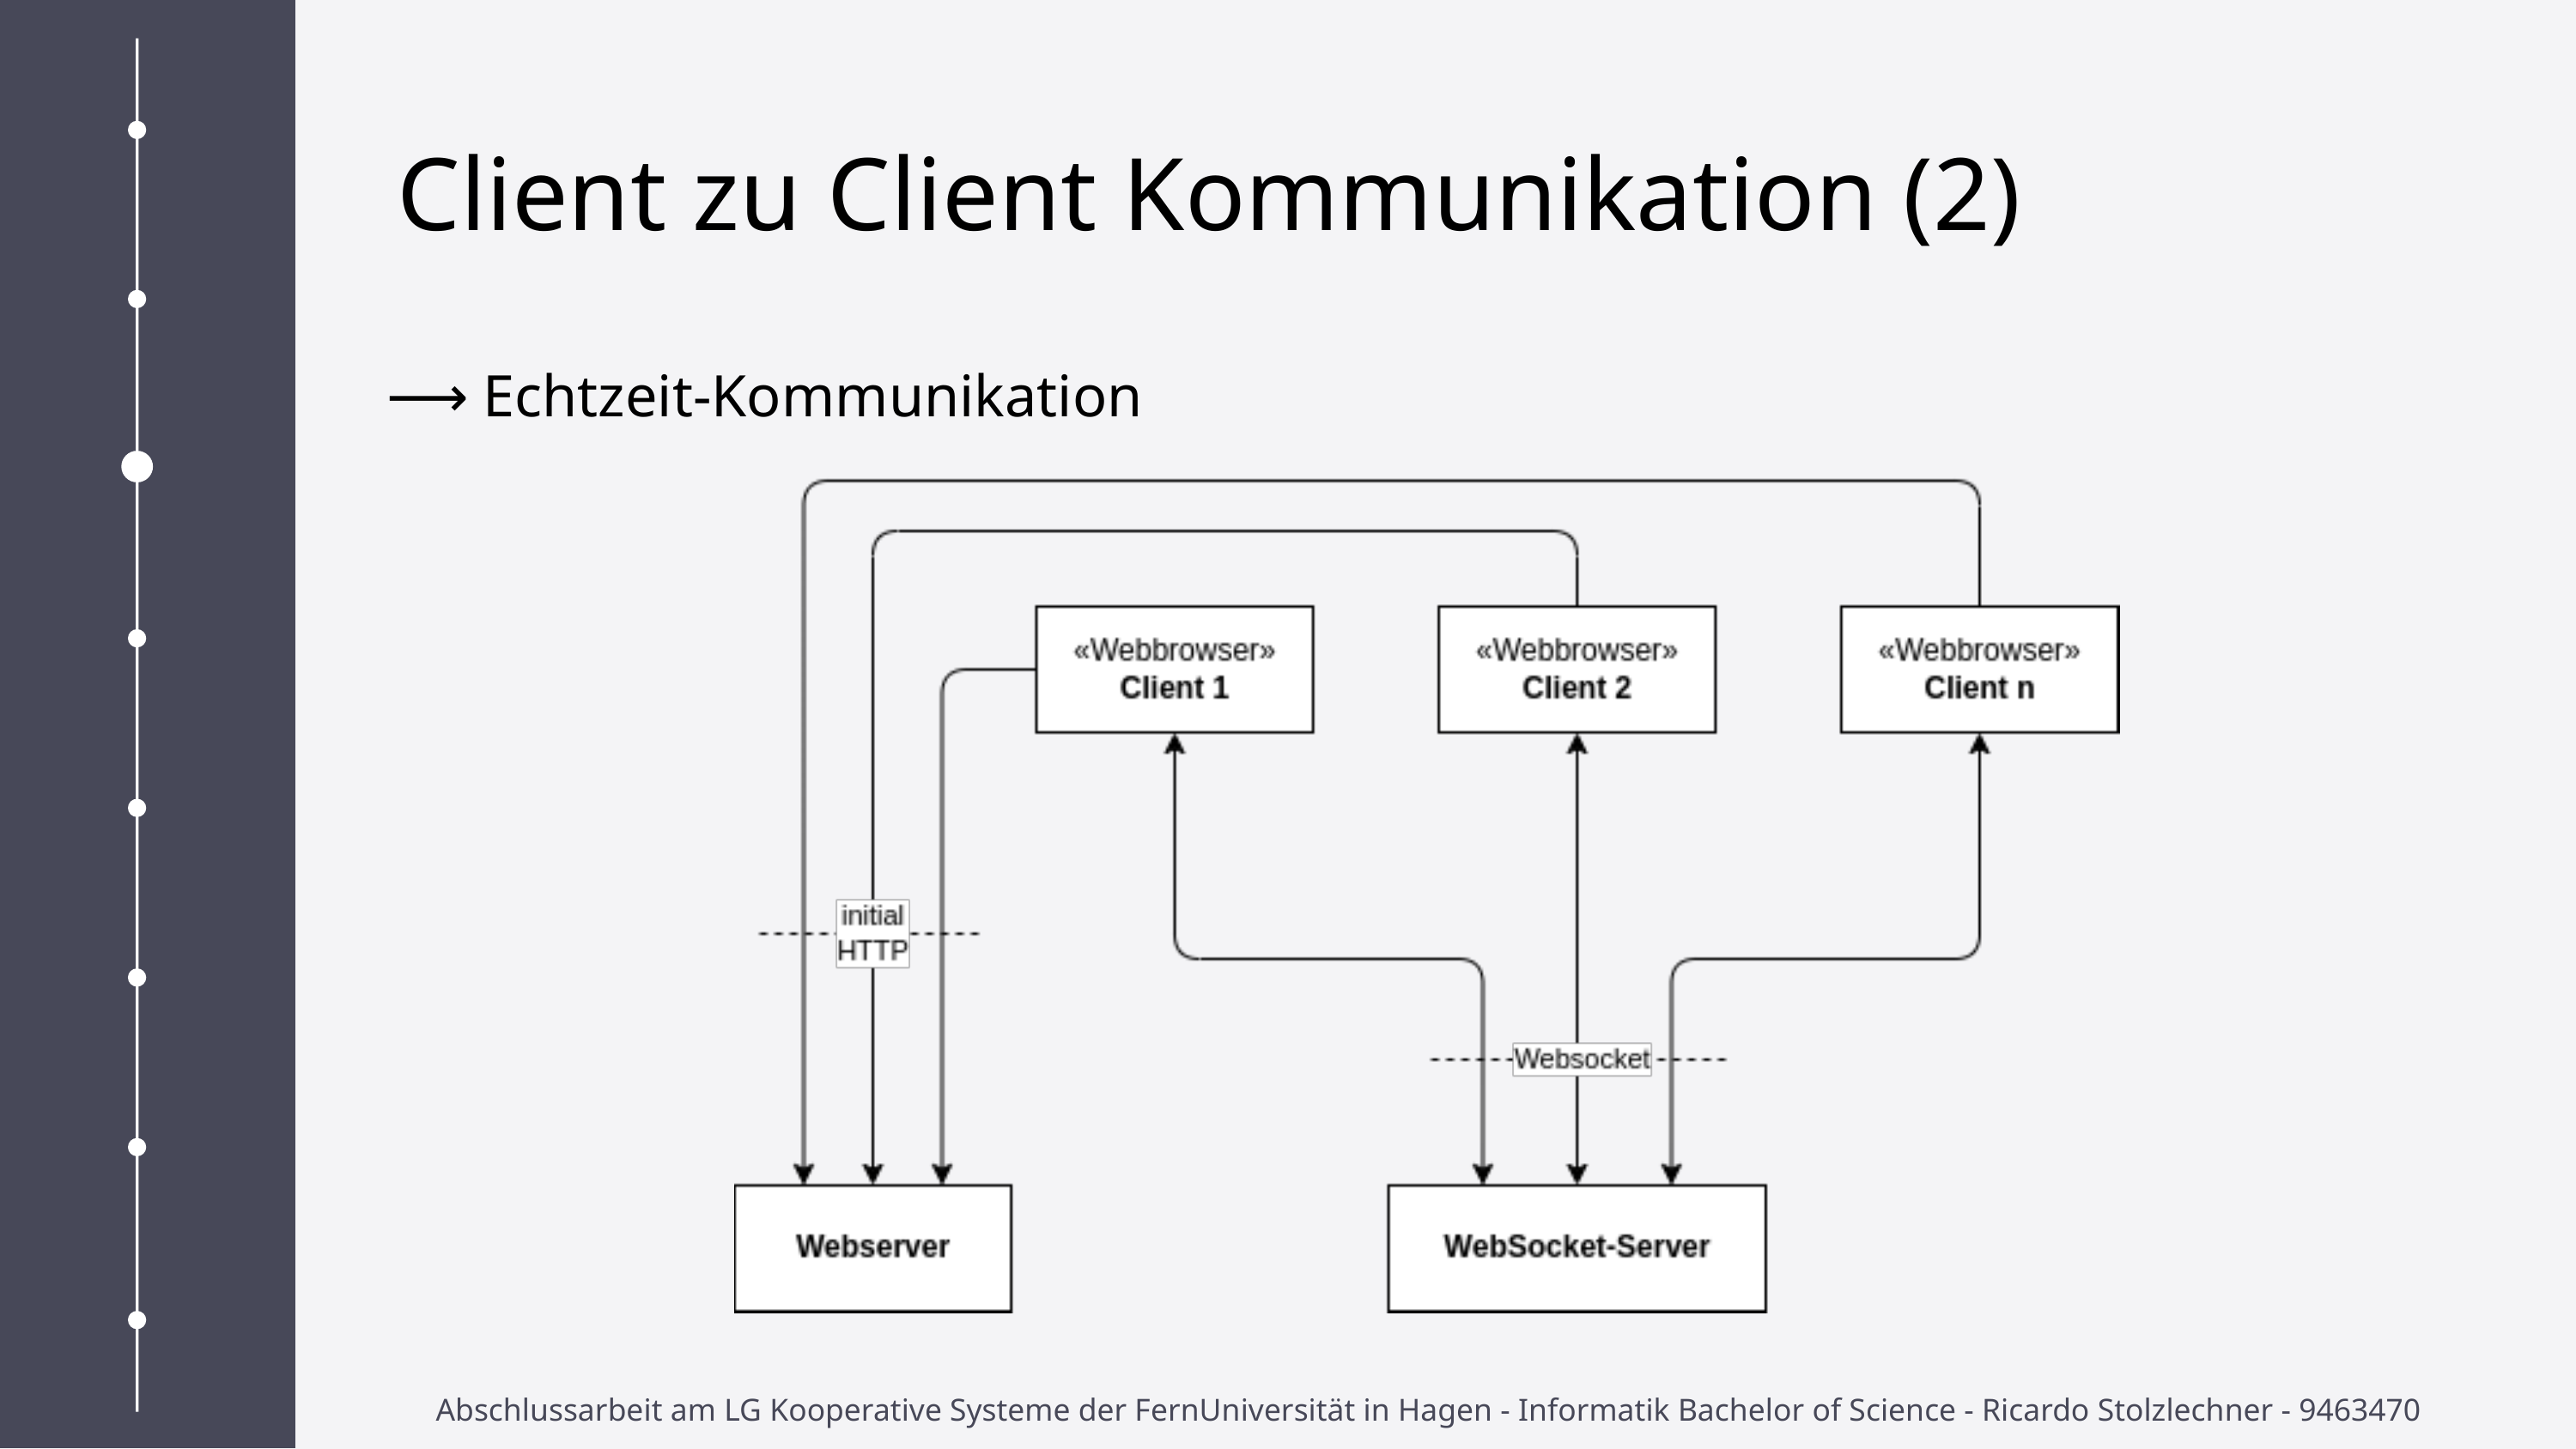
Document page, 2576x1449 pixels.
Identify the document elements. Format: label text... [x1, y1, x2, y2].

text_box [0, 0, 295, 1448]
text_box ⟶ Echtzeit-Kommunikation [386, 347, 2539, 428]
text_box Client zu Client Kommunikation (2) [397, 110, 2052, 251]
picture [734, 463, 2120, 1314]
text_box Abschlussarbeit am LG Kooperative Systeme der FernUniversität in Hagen - Informatik Bachelor of Science - Ricardo Stolzlechner - 9463470 [356, 1384, 2501, 1428]
